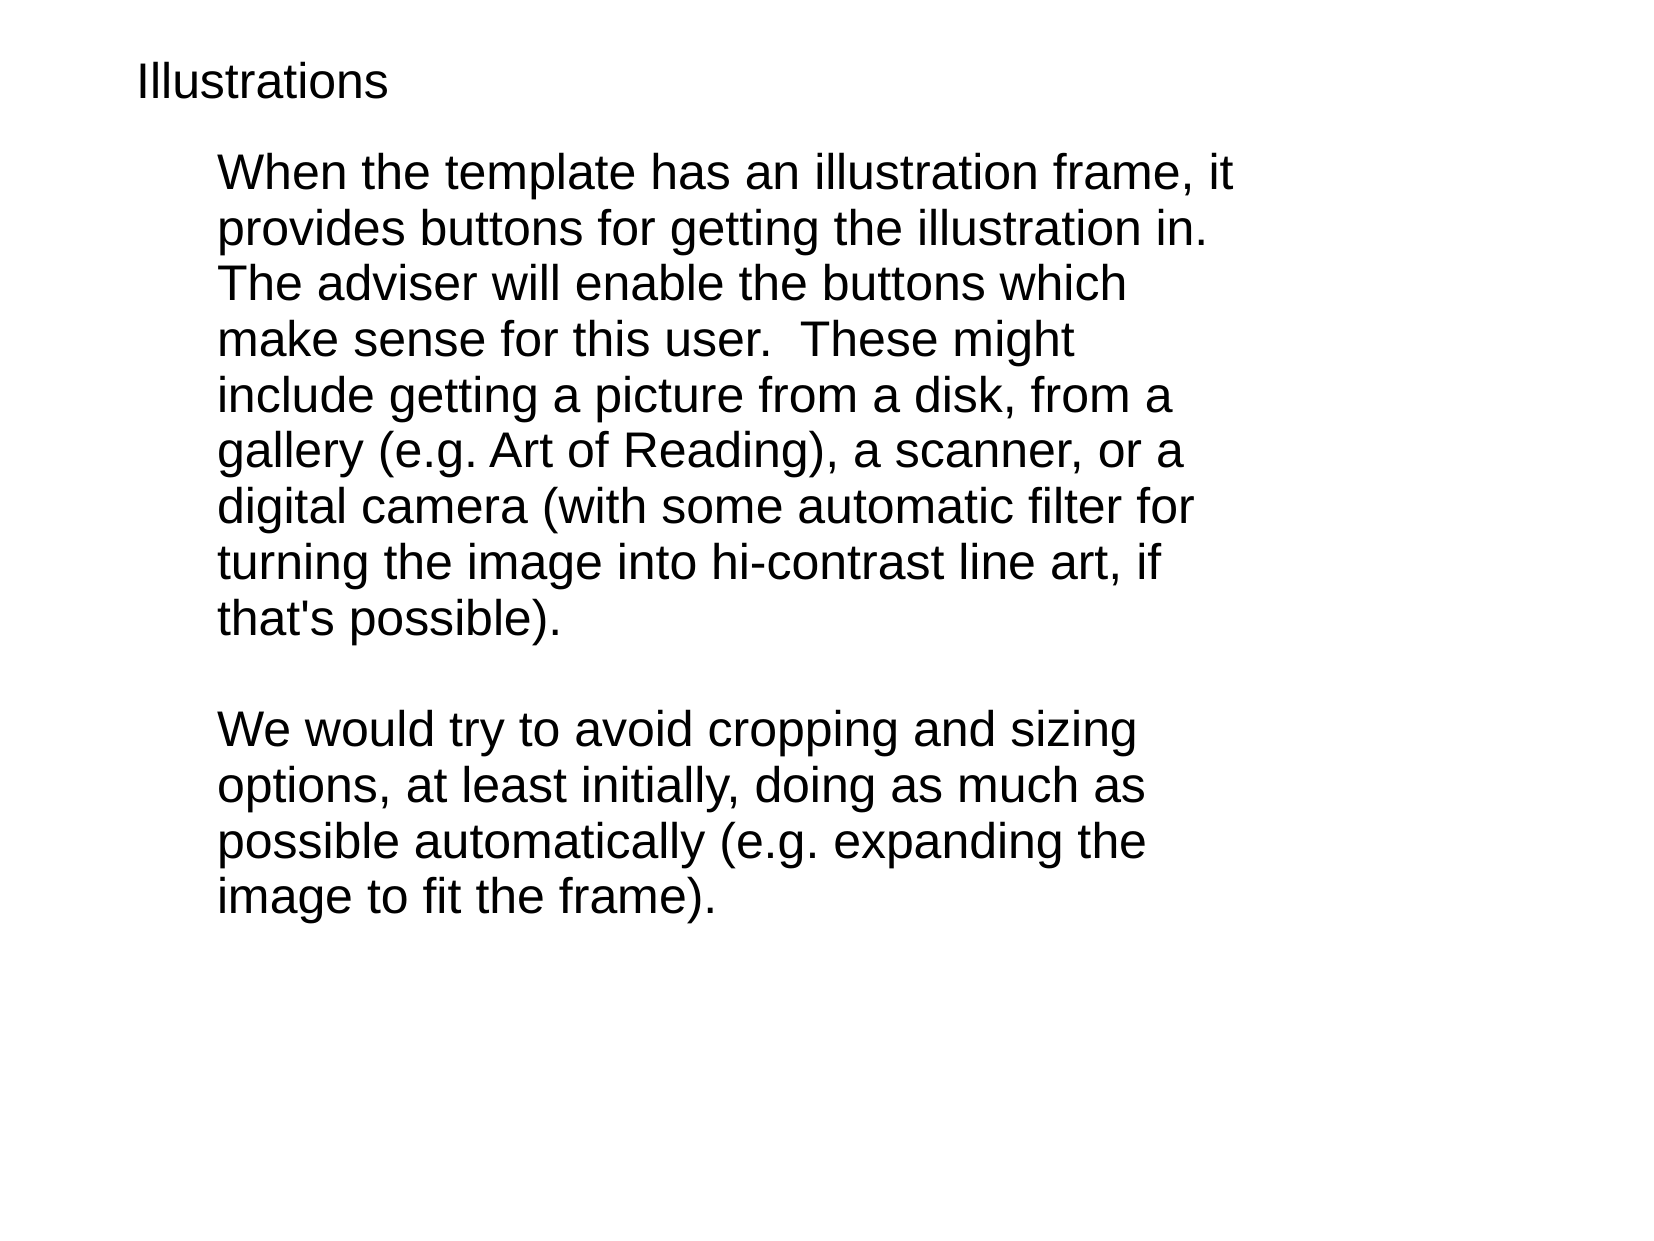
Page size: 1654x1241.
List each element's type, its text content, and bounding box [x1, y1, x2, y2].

text_box Illustrations [121, 45, 567, 228]
text_box When the template has an illustration frame, it provides buttons for getting the illustration in. The adviser will enable the buttons which make sense for this user. These might include getting a picture from a disk, from a gallery (e.g. Art of Reading), a scanner, or a digital camera (with some automatic filter for turning the image into hi-contrast line art, if that's possible). We would try to avoid cropping and sizing options, at least initially, doing as much as possible automatically (e.g. expanding the image to fit the frame). [202, 136, 1255, 1094]
